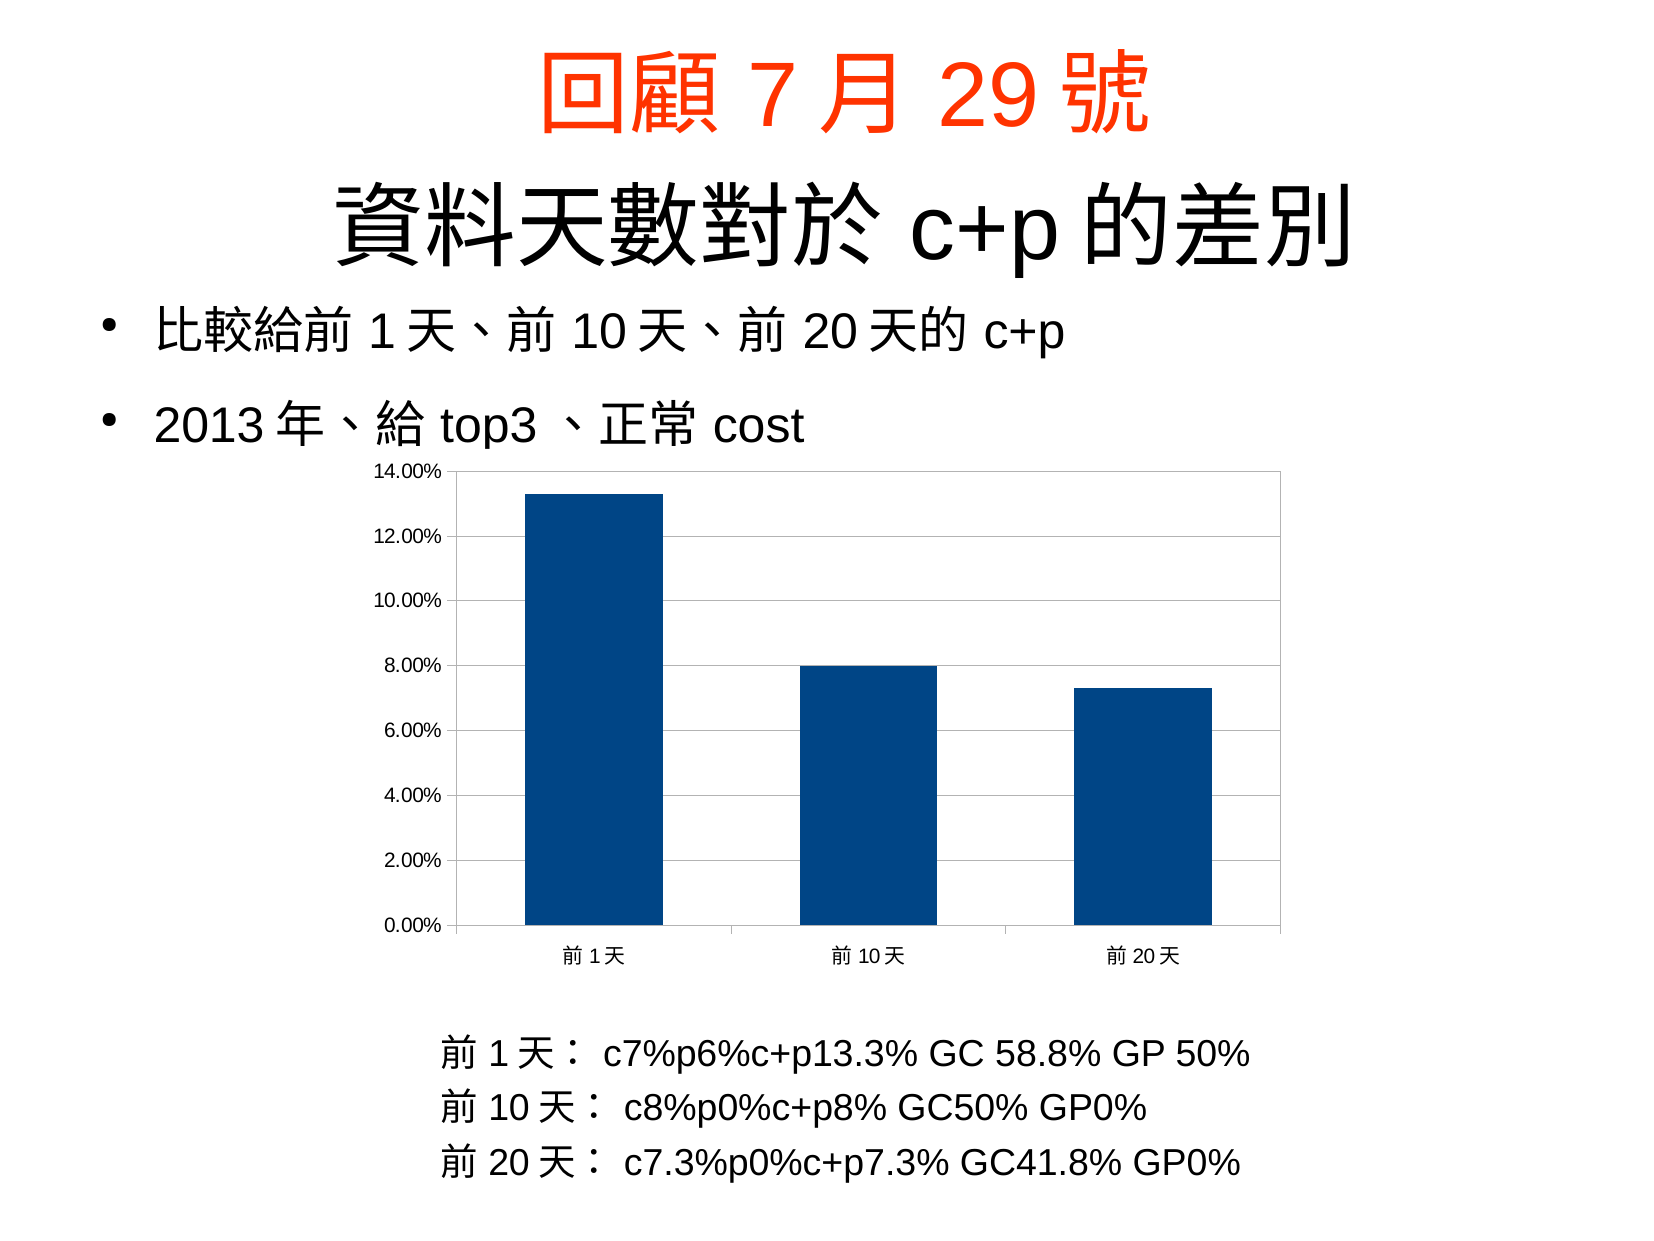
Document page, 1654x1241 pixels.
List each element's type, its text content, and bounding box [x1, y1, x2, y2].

chart [354, 448, 1300, 981]
list 比較給前1天、前10天、前20天的c+p 2013年、給top3、正常cost [82, 290, 1571, 1010]
text_box 前1天：c7%p6%c+p13.3% GC 58.8% GP 50% 前10天：c8%p0%c+p8% GC50% GP0% 前20天：c7.3%p0%c+p7.3% GC41.8% GP0% [425, 1015, 1300, 1162]
title 回顧7月29號 資料天數對於c+p的差別 [82, 45, 1571, 261]
